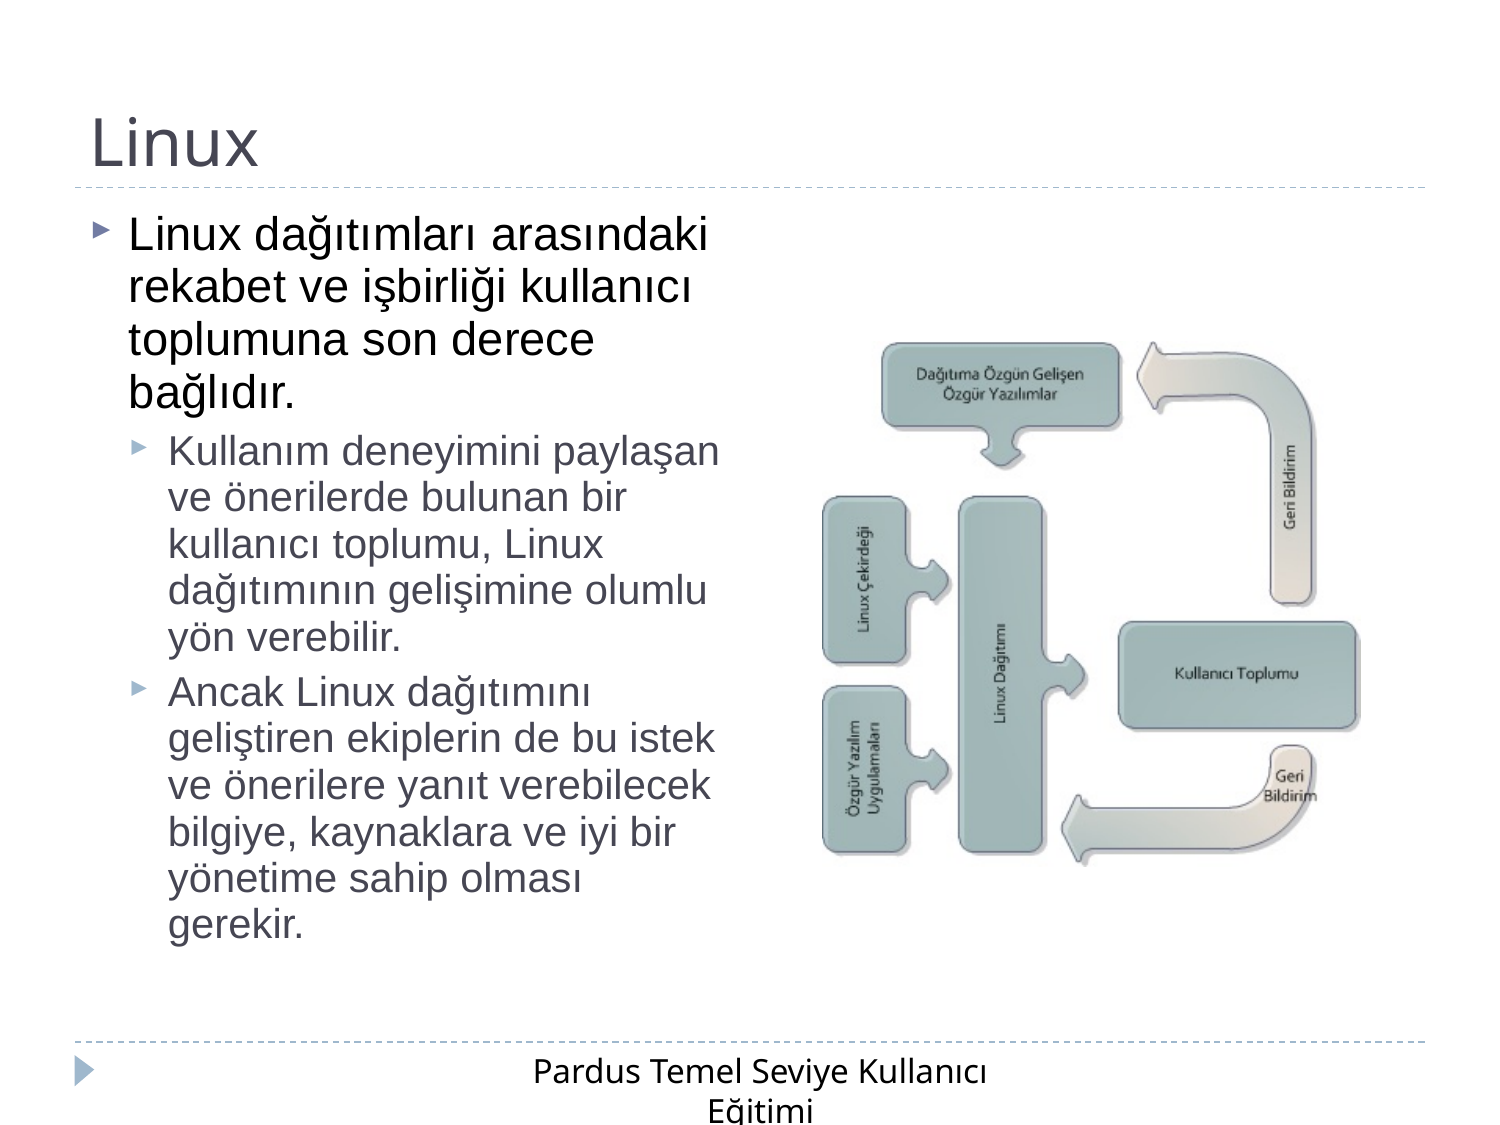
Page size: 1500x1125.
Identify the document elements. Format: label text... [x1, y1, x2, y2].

list Linux dağıtımları arasındaki rekabet ve işbirliği kullanıcı toplumuna son derece bağlıdır. Kullanım deneyimini paylaşan ve önerilerde bulunan bir kullanıcı toplumu, Linux dağıtımının gelişimine olumlu yön verebilir. Ancak Linux dağıtımını geliştiren ekiplerin de bu istek ve önerilere yanıt verebilecek bilgiye, kaynaklara ve iyi bir yönetime sahip olması gerekir. [75, 200, 738, 1010]
picture [822, 341, 1361, 867]
title Linux [75, 37, 1425, 188]
